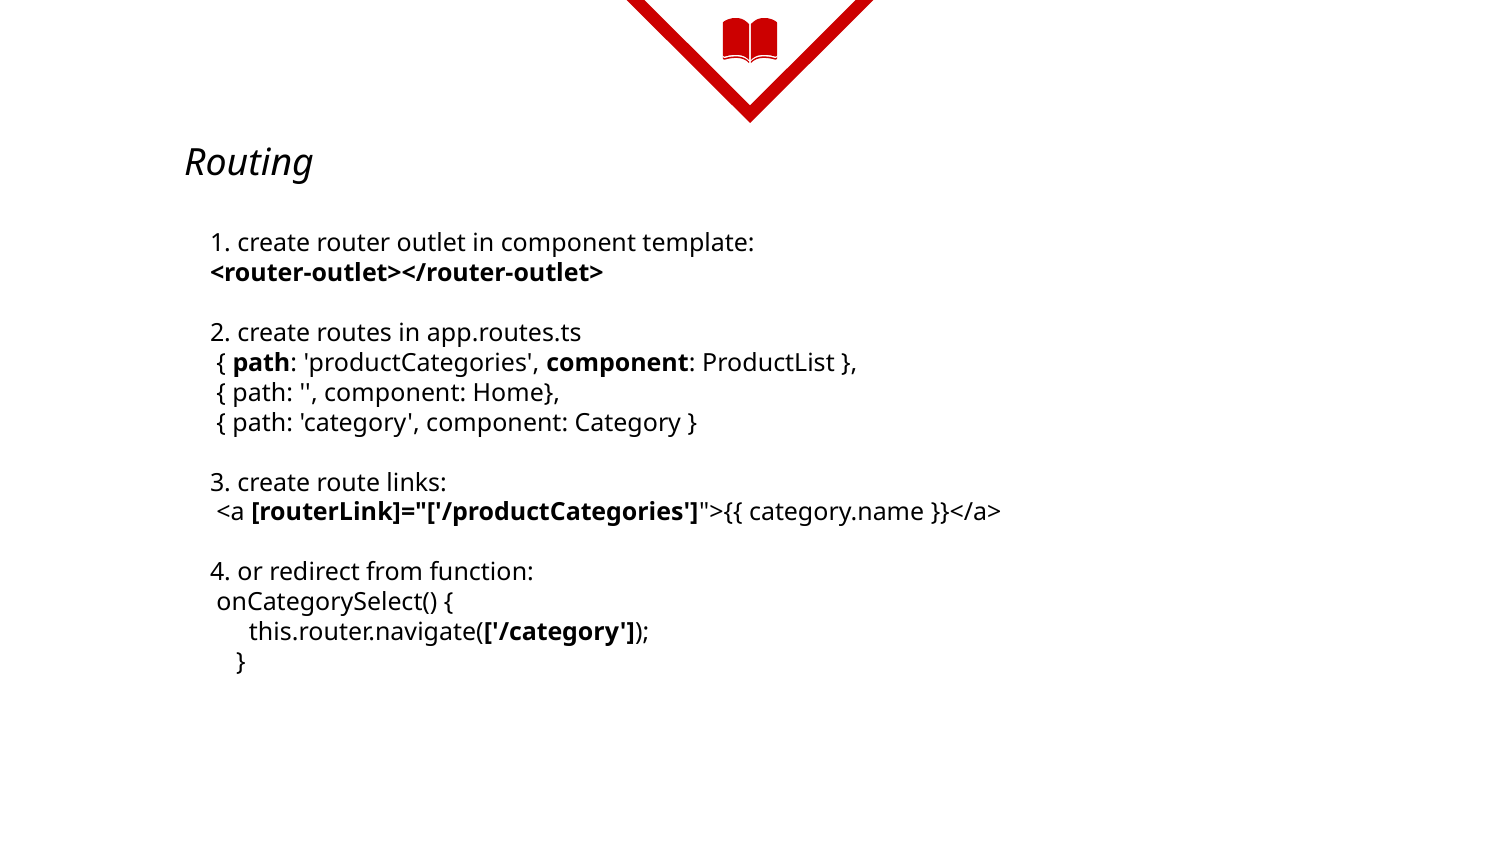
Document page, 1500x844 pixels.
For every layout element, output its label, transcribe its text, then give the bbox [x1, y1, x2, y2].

title Routing [169, 123, 1331, 212]
text_box [722, 18, 778, 64]
list 1. create router outlet in component template: <router-outlet></router-outlet> 2. create routes in app.routes.ts { path: 'productCategories', component: ProductList }, { path: '', component: Home}, { path: 'category', component: Category } 3. create route links: <a [routerLink]="['/productCategories']">{{ category.name }}</a> 4. or redirect from function: onCategorySelect() { this.router.navigate(['/category']); } [195, 211, 1304, 348]
